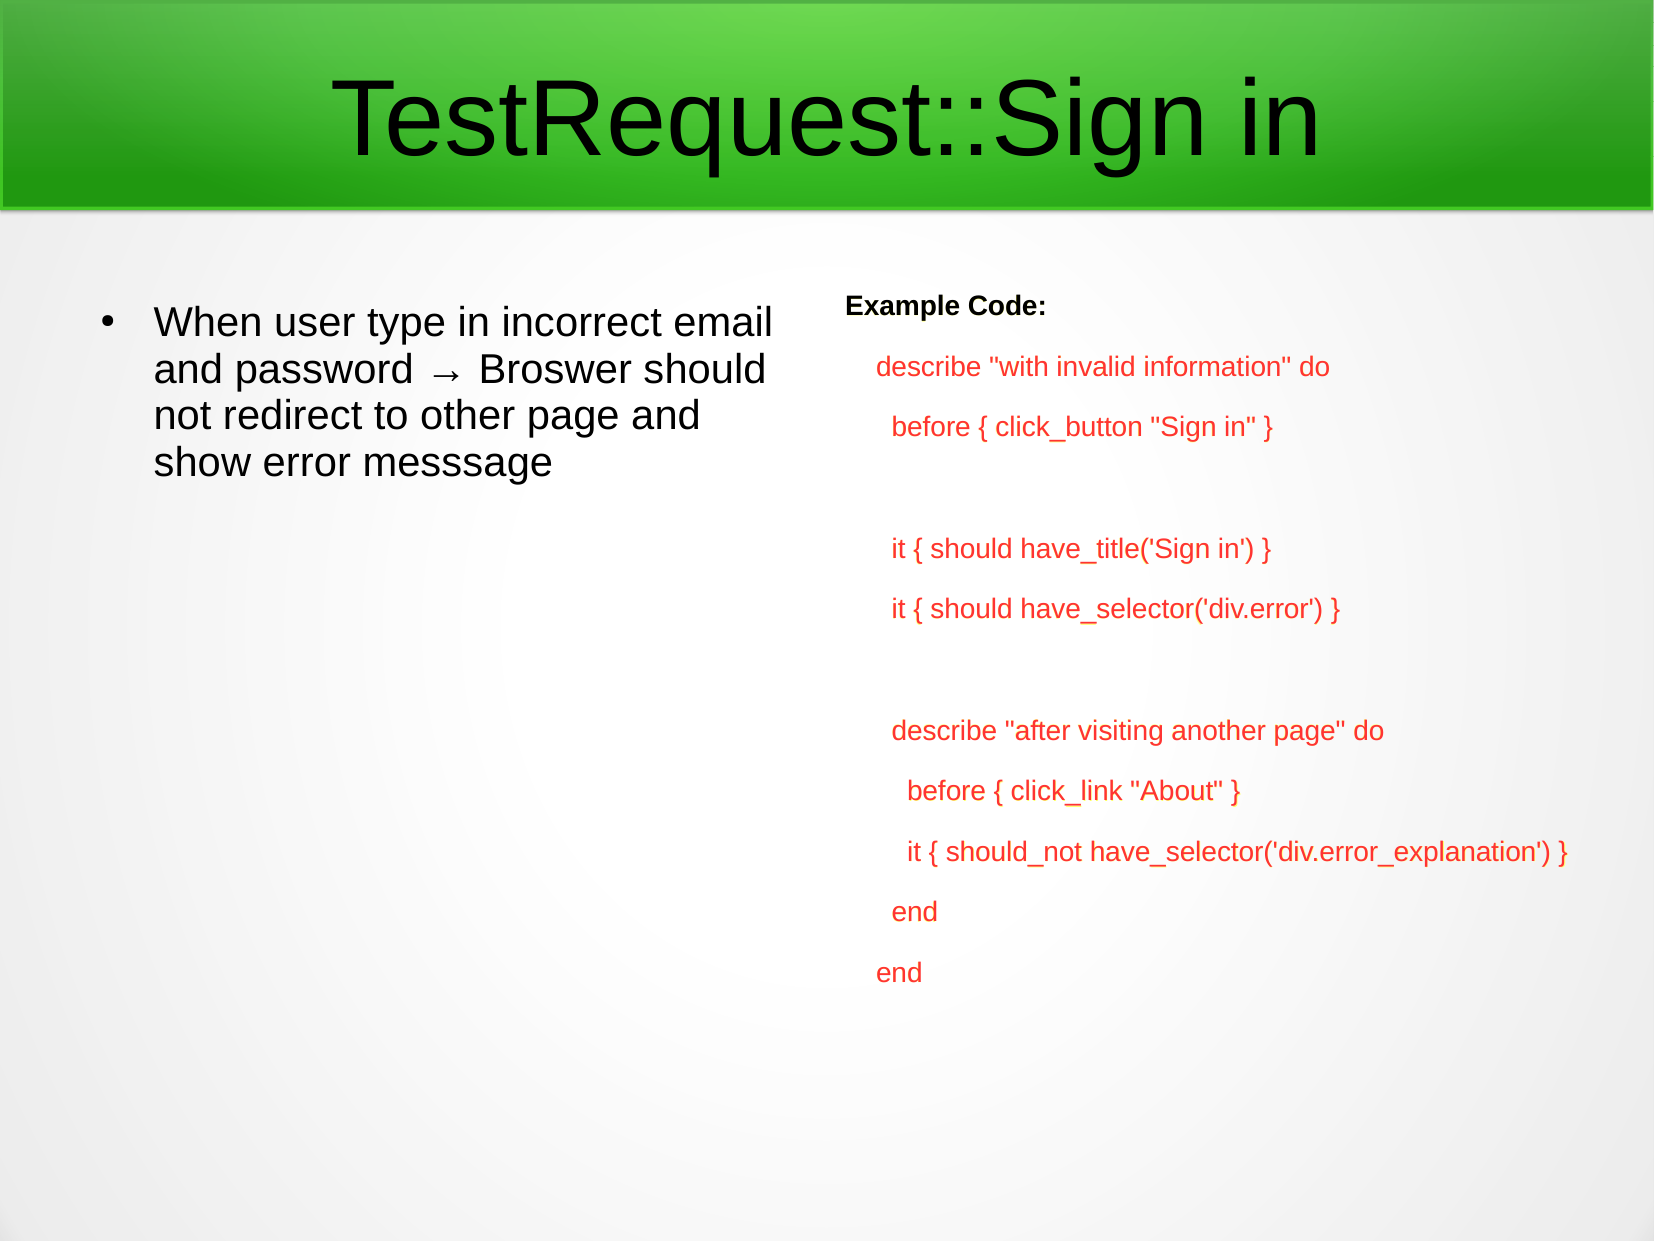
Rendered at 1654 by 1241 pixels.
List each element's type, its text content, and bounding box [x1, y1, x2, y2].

list When user type in incorrect email and password → Broswer should not redirect to other page and show error messsage [82, 299, 809, 1019]
title TestRequest::Sign in [82, 47, 1571, 189]
list Example Code: describe "with invalid information" do before { click_button "Sign in" } it { should have_title('Sign in') } it { should have_selector('div.error') } describe "after visiting another page" do before { click_link "About" } it { should_not have_selector('div.error_explanation') } end end [845, 290, 1572, 1010]
